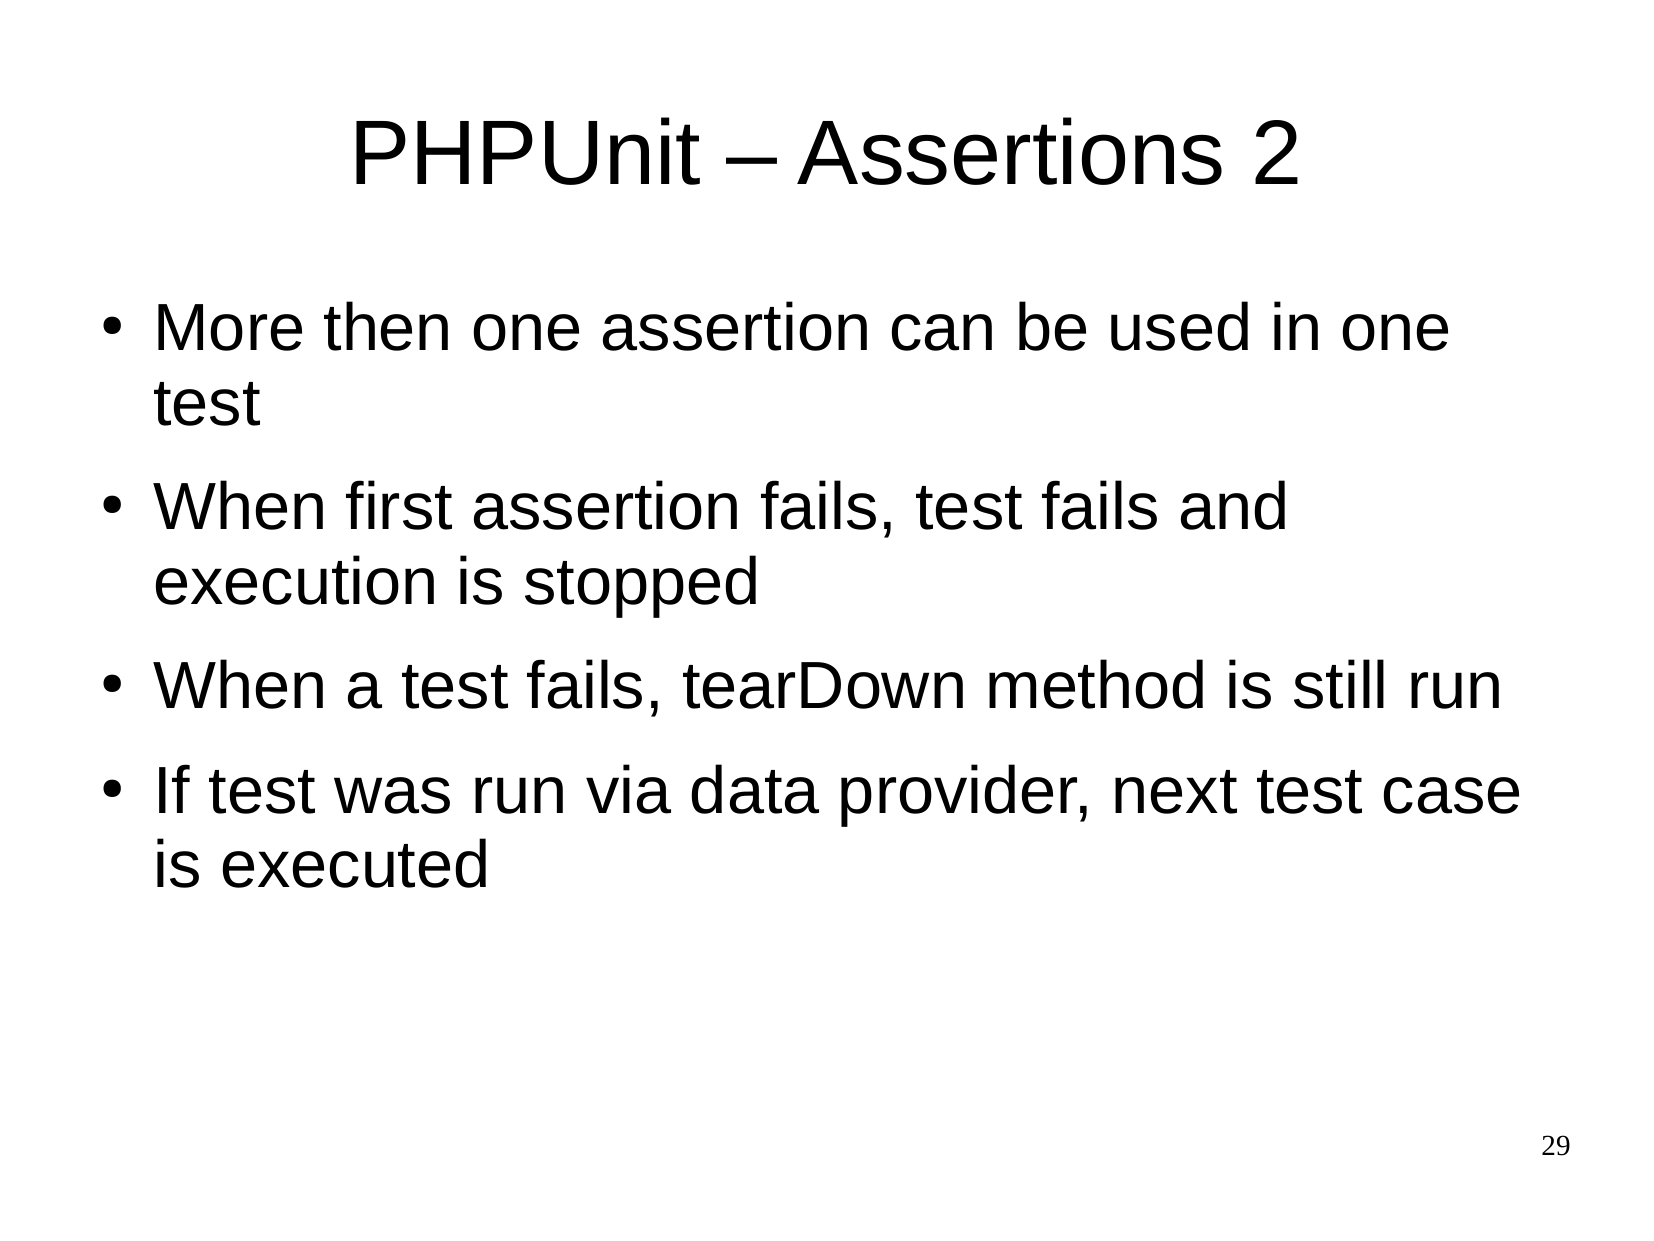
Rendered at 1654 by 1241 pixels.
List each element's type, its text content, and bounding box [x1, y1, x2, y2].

list More then one assertion can be used in one test When first assertion fails, test fails and execution is stopped When a test fails, tearDown method is still run If test was run via data provider, next test case is executed [82, 290, 1571, 1010]
title PHPUnit – Assertions 2 [82, 49, 1571, 257]
